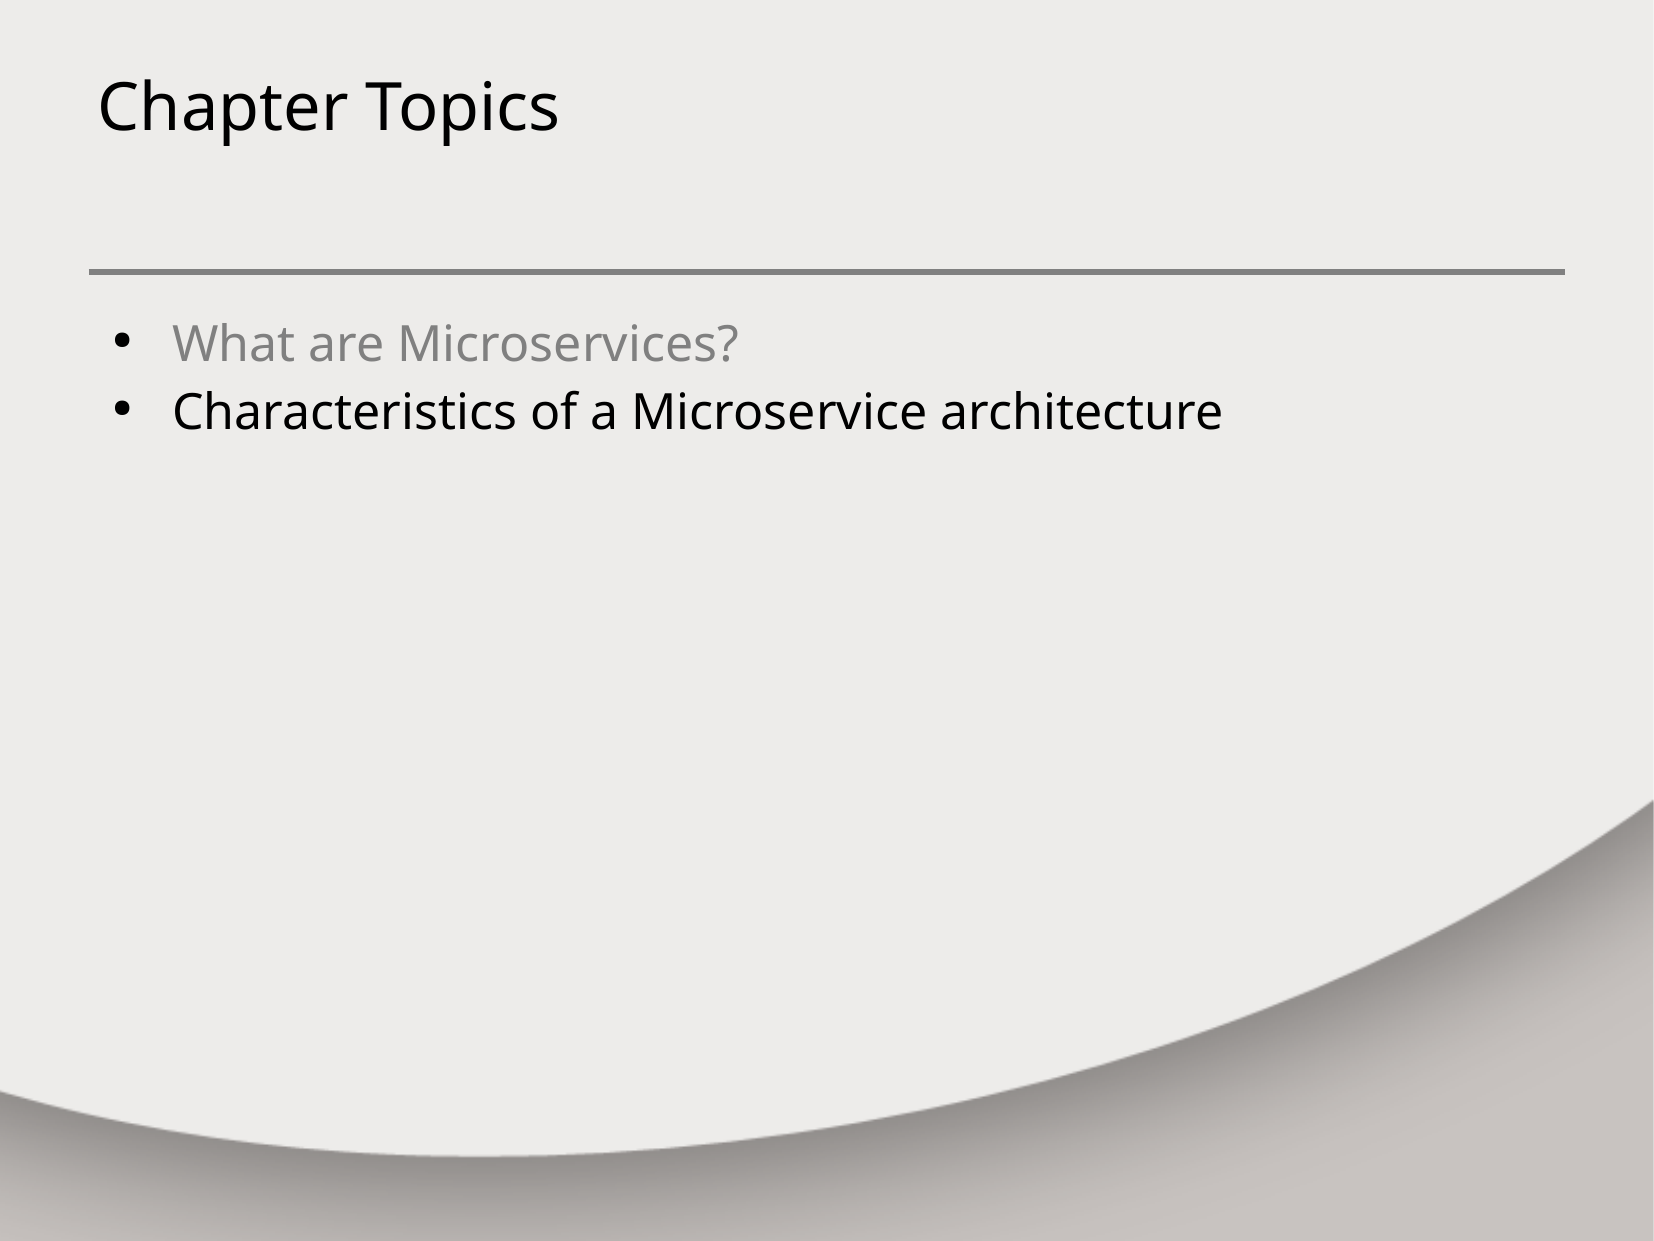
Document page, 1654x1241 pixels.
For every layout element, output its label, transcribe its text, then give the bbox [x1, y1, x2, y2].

text_box What are Microservices? Characteristics of a Microservice architecture [97, 300, 1561, 1163]
title Chapter Topics [97, 75, 1561, 226]
picture [0, 0, 1654, 1241]
